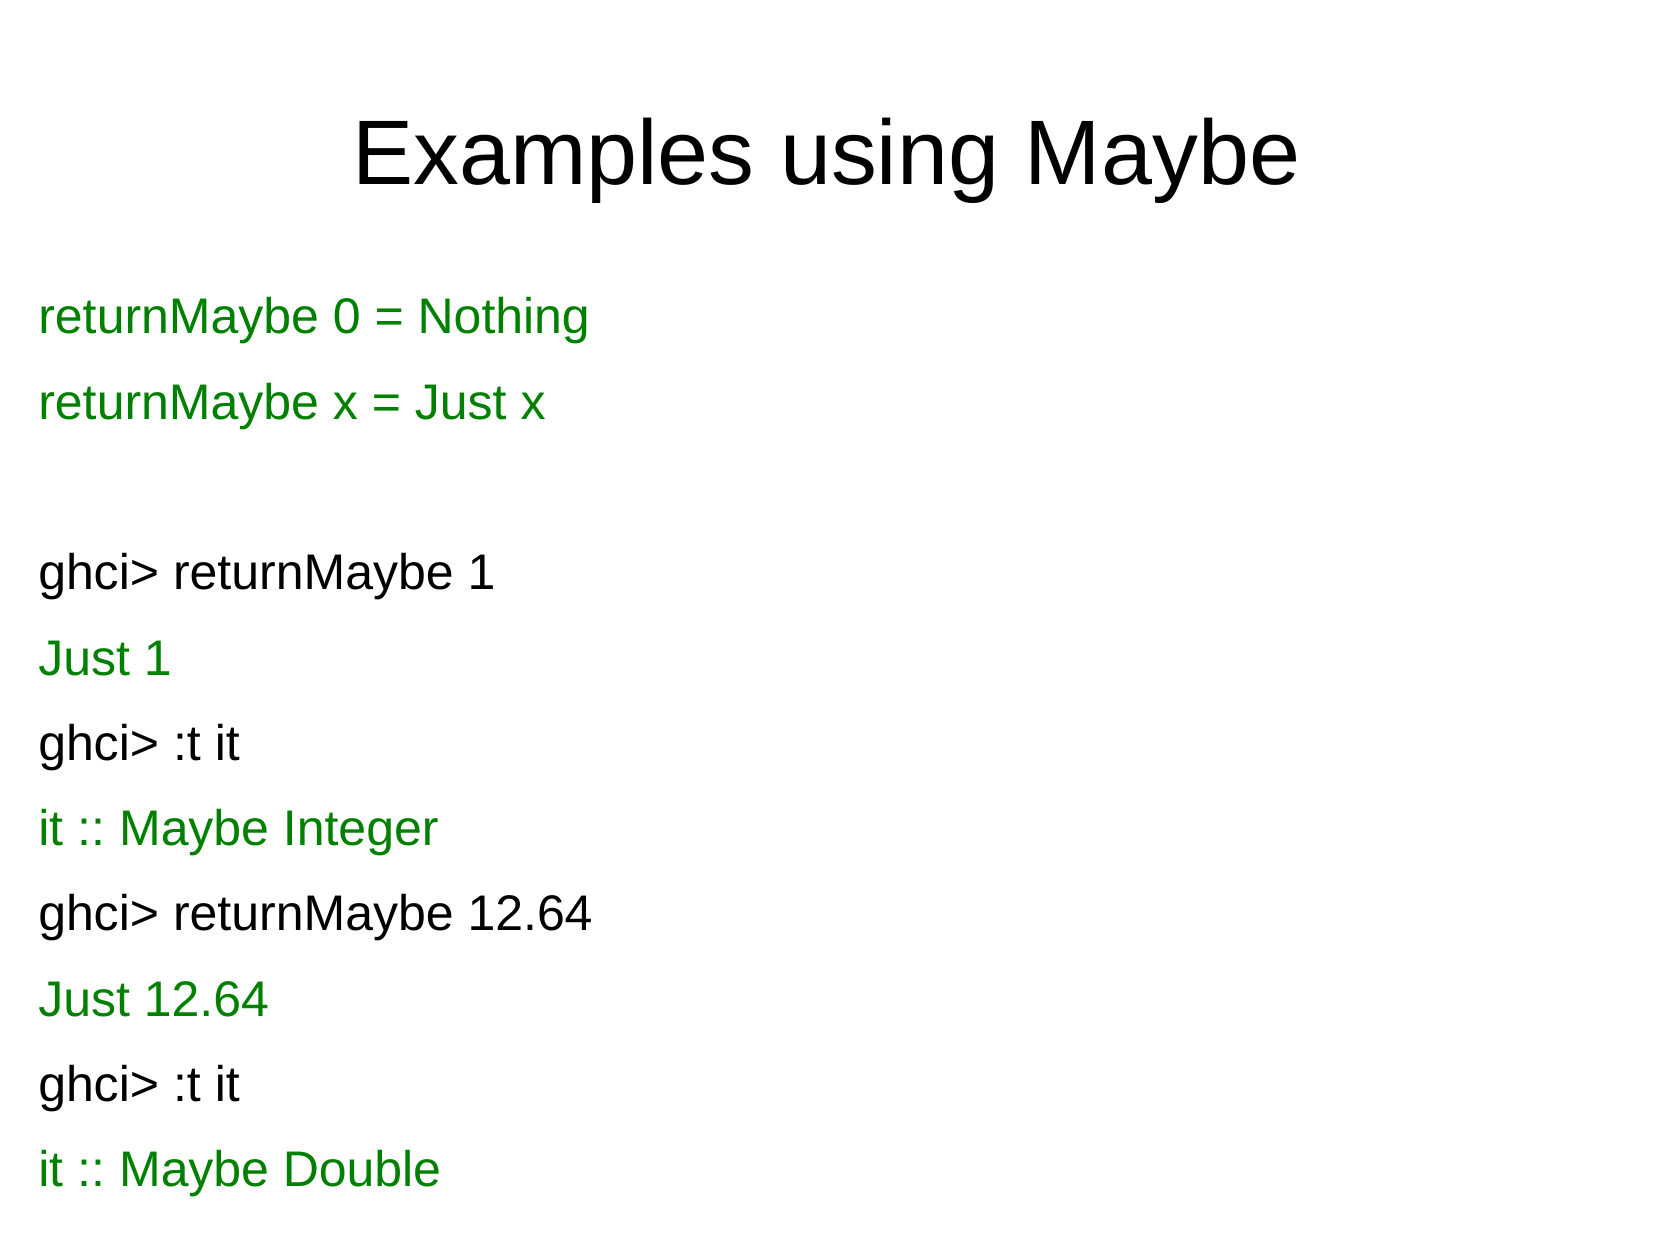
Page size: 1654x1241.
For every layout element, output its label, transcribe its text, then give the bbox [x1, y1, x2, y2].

title Examples using Maybe [82, 56, 1571, 250]
list returnMaybe 0 = Nothing returnMaybe x = Just x ghci> returnMaybe 1 Just 1 ghci> :t it it :: Maybe Integer ghci> returnMaybe 12.64 Just 12.64 ghci> :t it it :: Maybe Double [38, 288, 1625, 1241]
